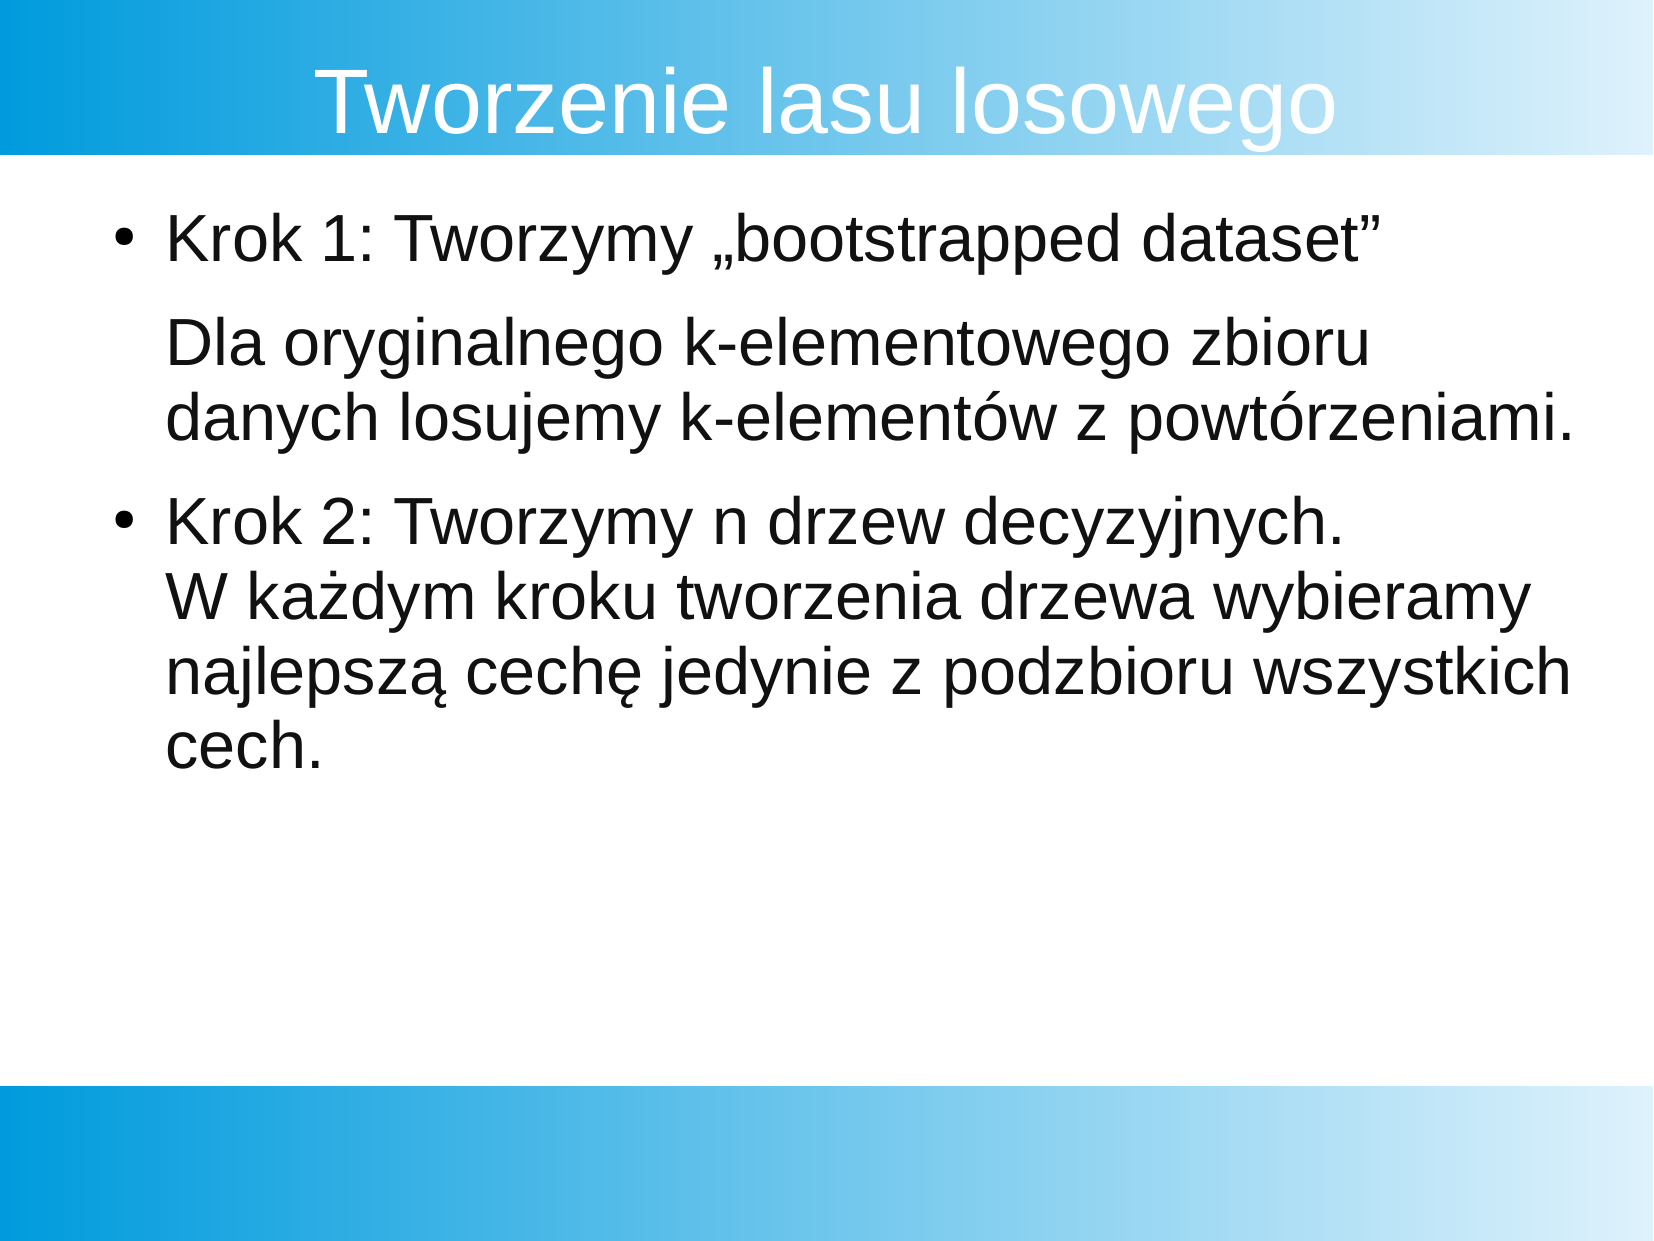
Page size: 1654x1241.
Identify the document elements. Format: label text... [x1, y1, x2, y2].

title Tworzenie lasu losowego [82, 49, 1571, 155]
list Krok 1: Tworzymy „bootstrapped dataset” Dla oryginalnego k-elementowego zbioru danych losujemy k-elementów z powtórzeniami. Krok 2: Tworzymy n drzew decyzyjnych. W każdym kroku tworzenia drzewa wybieramy najlepszą cechę jedynie z podzbioru wszystkich cech. [94, 200, 1583, 1004]
